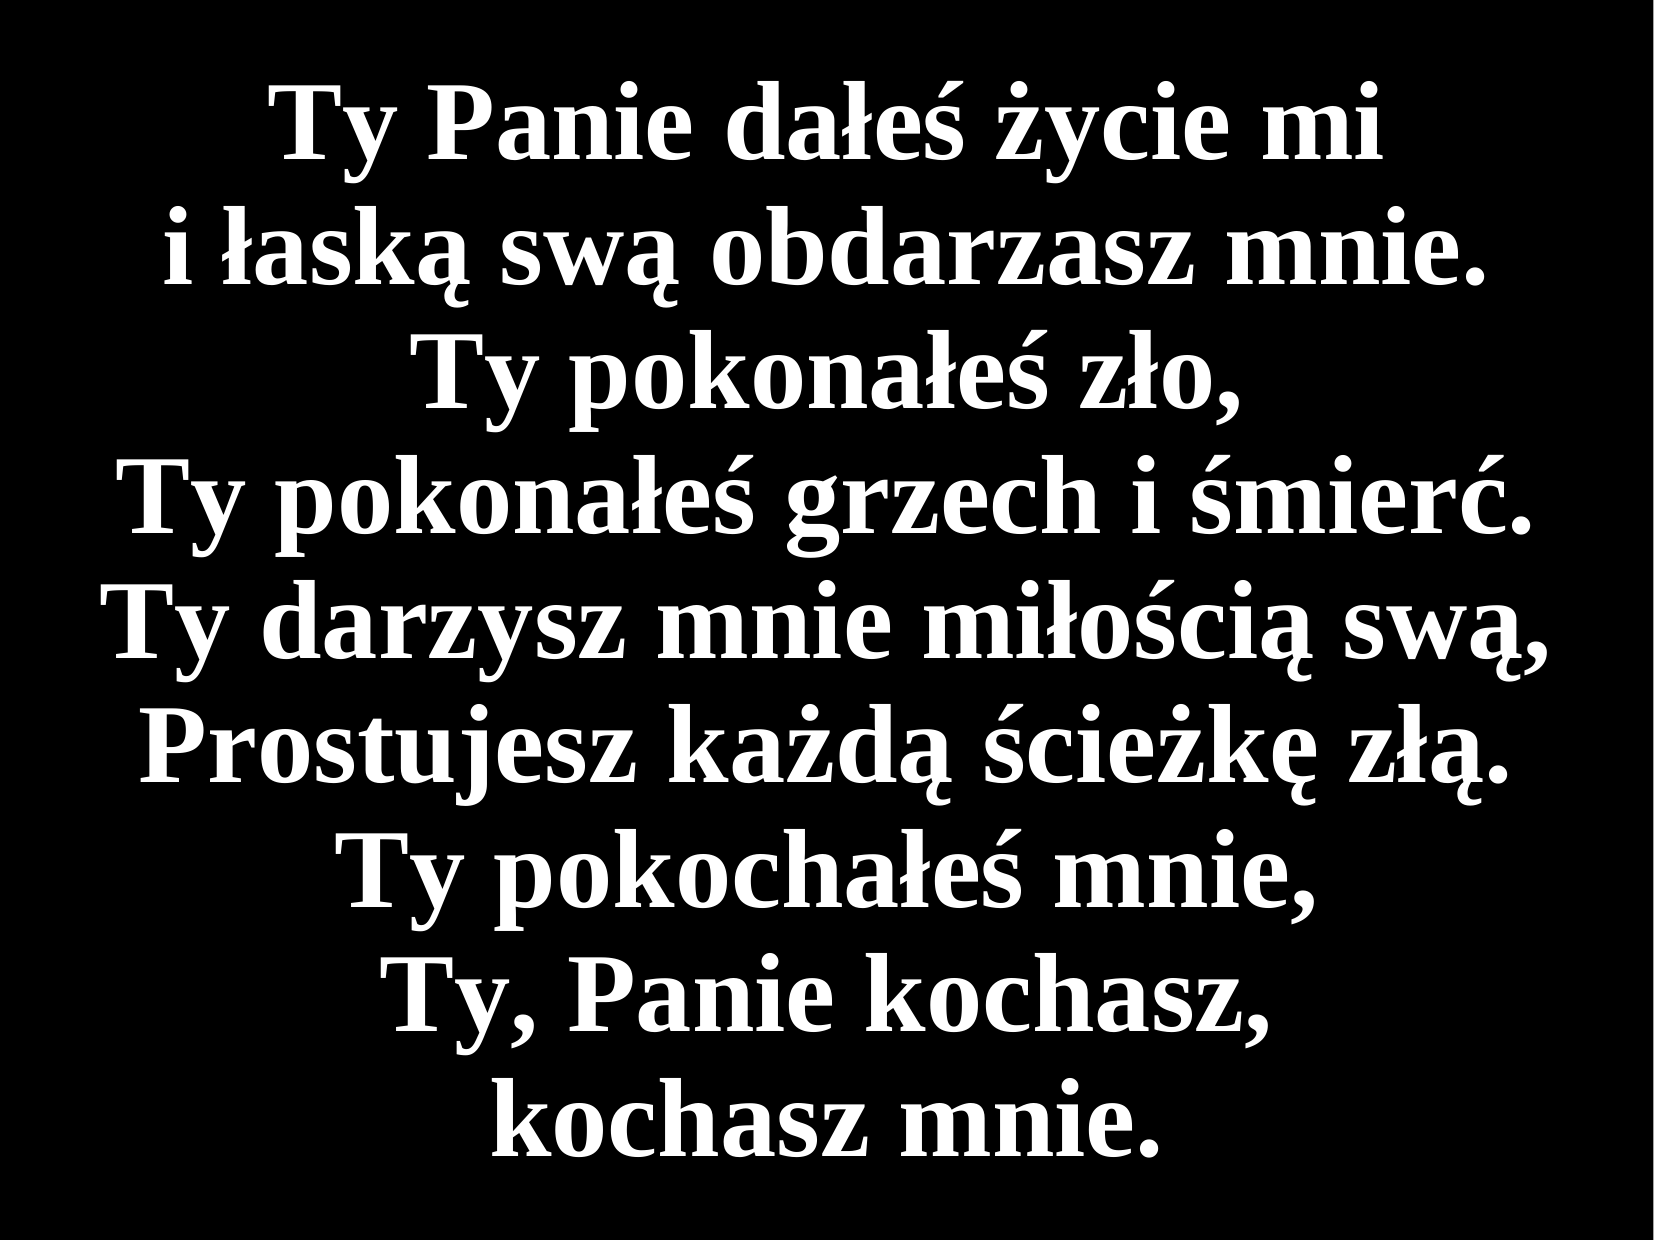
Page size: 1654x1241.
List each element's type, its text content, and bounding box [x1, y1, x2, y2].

title Ty Panie dałeś życie mi i łaską swą obdarzasz mnie. Ty pokonałeś zło, Ty pokonałeś grzech i śmierć. Ty darzysz mnie miłością swą, Prostujesz każdą ścieżkę złą. Ty pokochałeś mnie, Ty, Panie kochasz, kochasz mnie. [0, 0, 1654, 1241]
